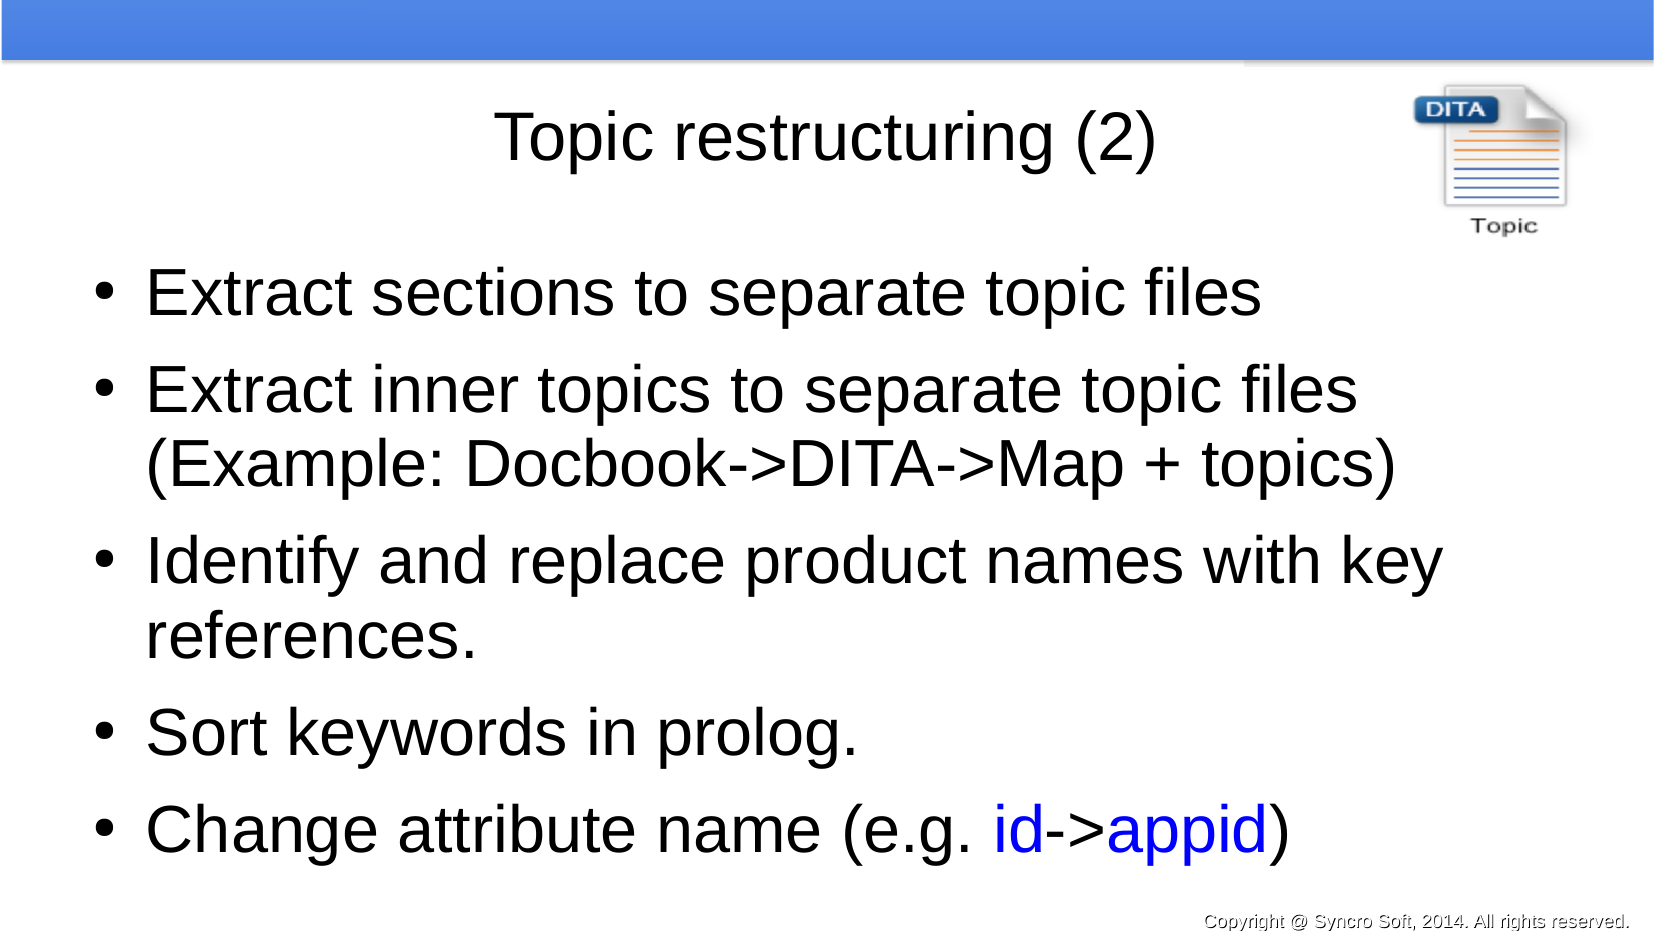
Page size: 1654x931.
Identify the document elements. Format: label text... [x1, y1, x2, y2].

list Extract sections to separate topic files Extract inner topics to separate topic files (Example: Docbook->DITA->Map + topics) Identify and replace product names with key references. Sort keywords in prolog. Change attribute name (e.g. id->appid) [75, 254, 1564, 931]
picture [1387, 68, 1623, 255]
title Topic restructuring (2) [82, 59, 1571, 215]
picture [1, 0, 1654, 67]
